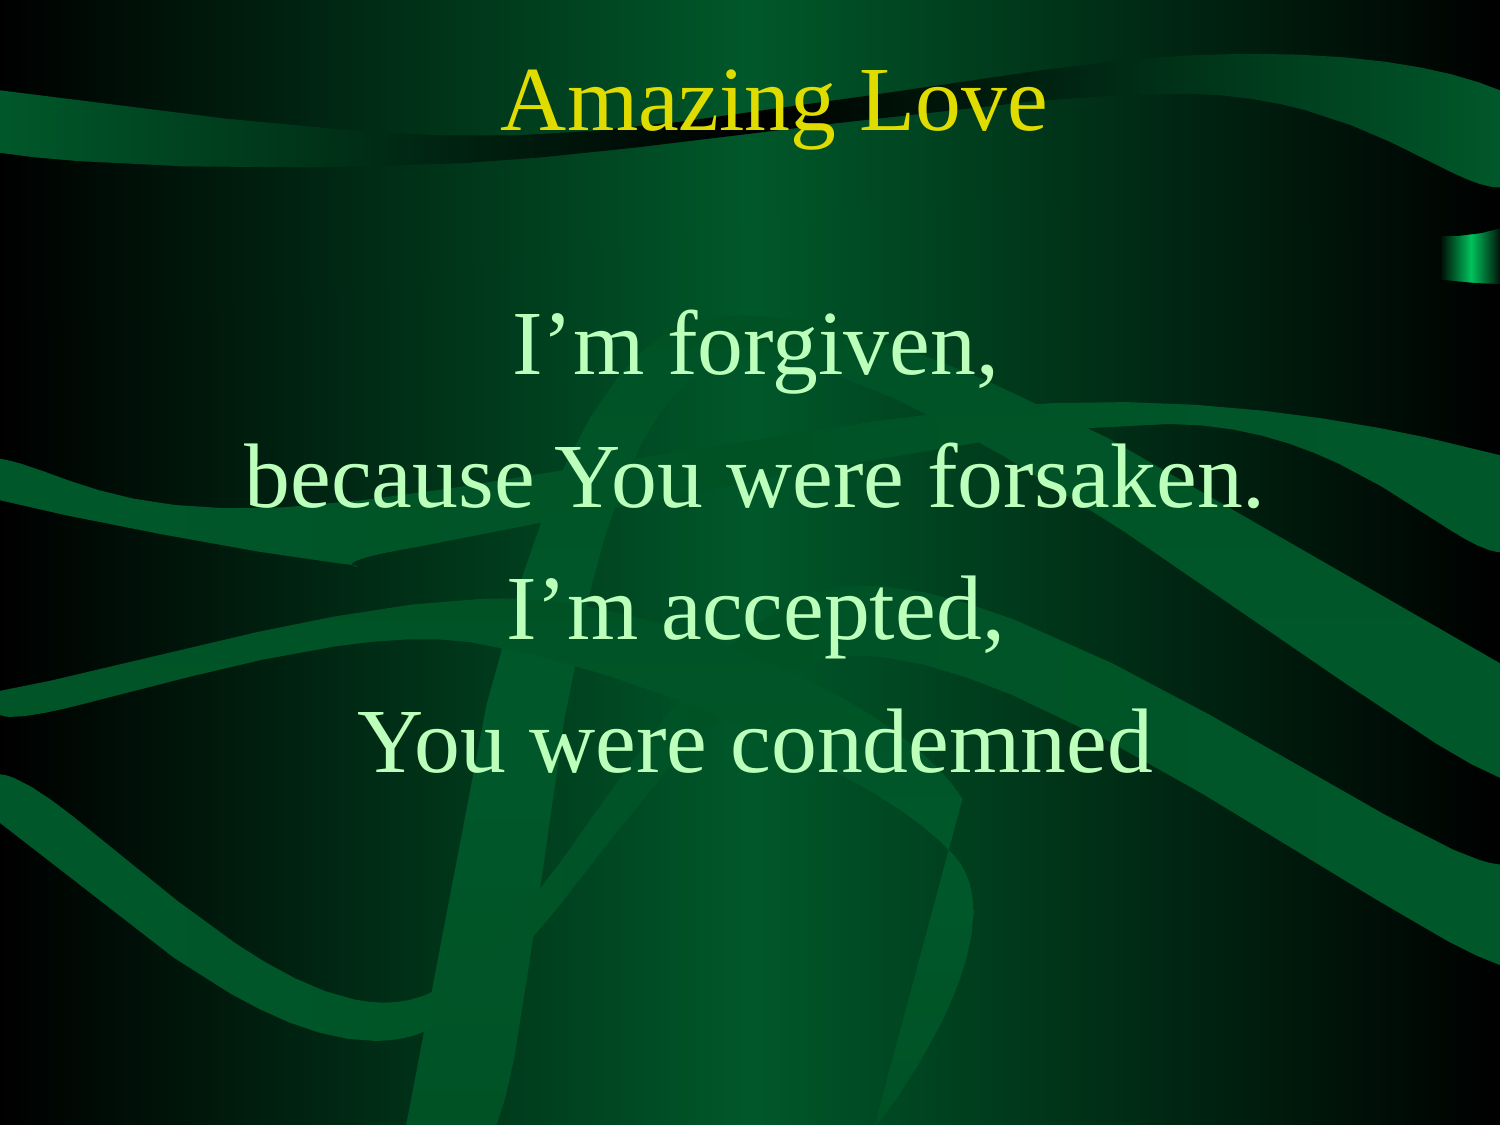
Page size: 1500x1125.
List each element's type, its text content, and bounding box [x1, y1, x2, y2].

title Amazing Love [137, 0, 1413, 188]
subtitle I’m forgiven, because You were forsaken. I’m accepted, You were condemned [62, 275, 1450, 925]
